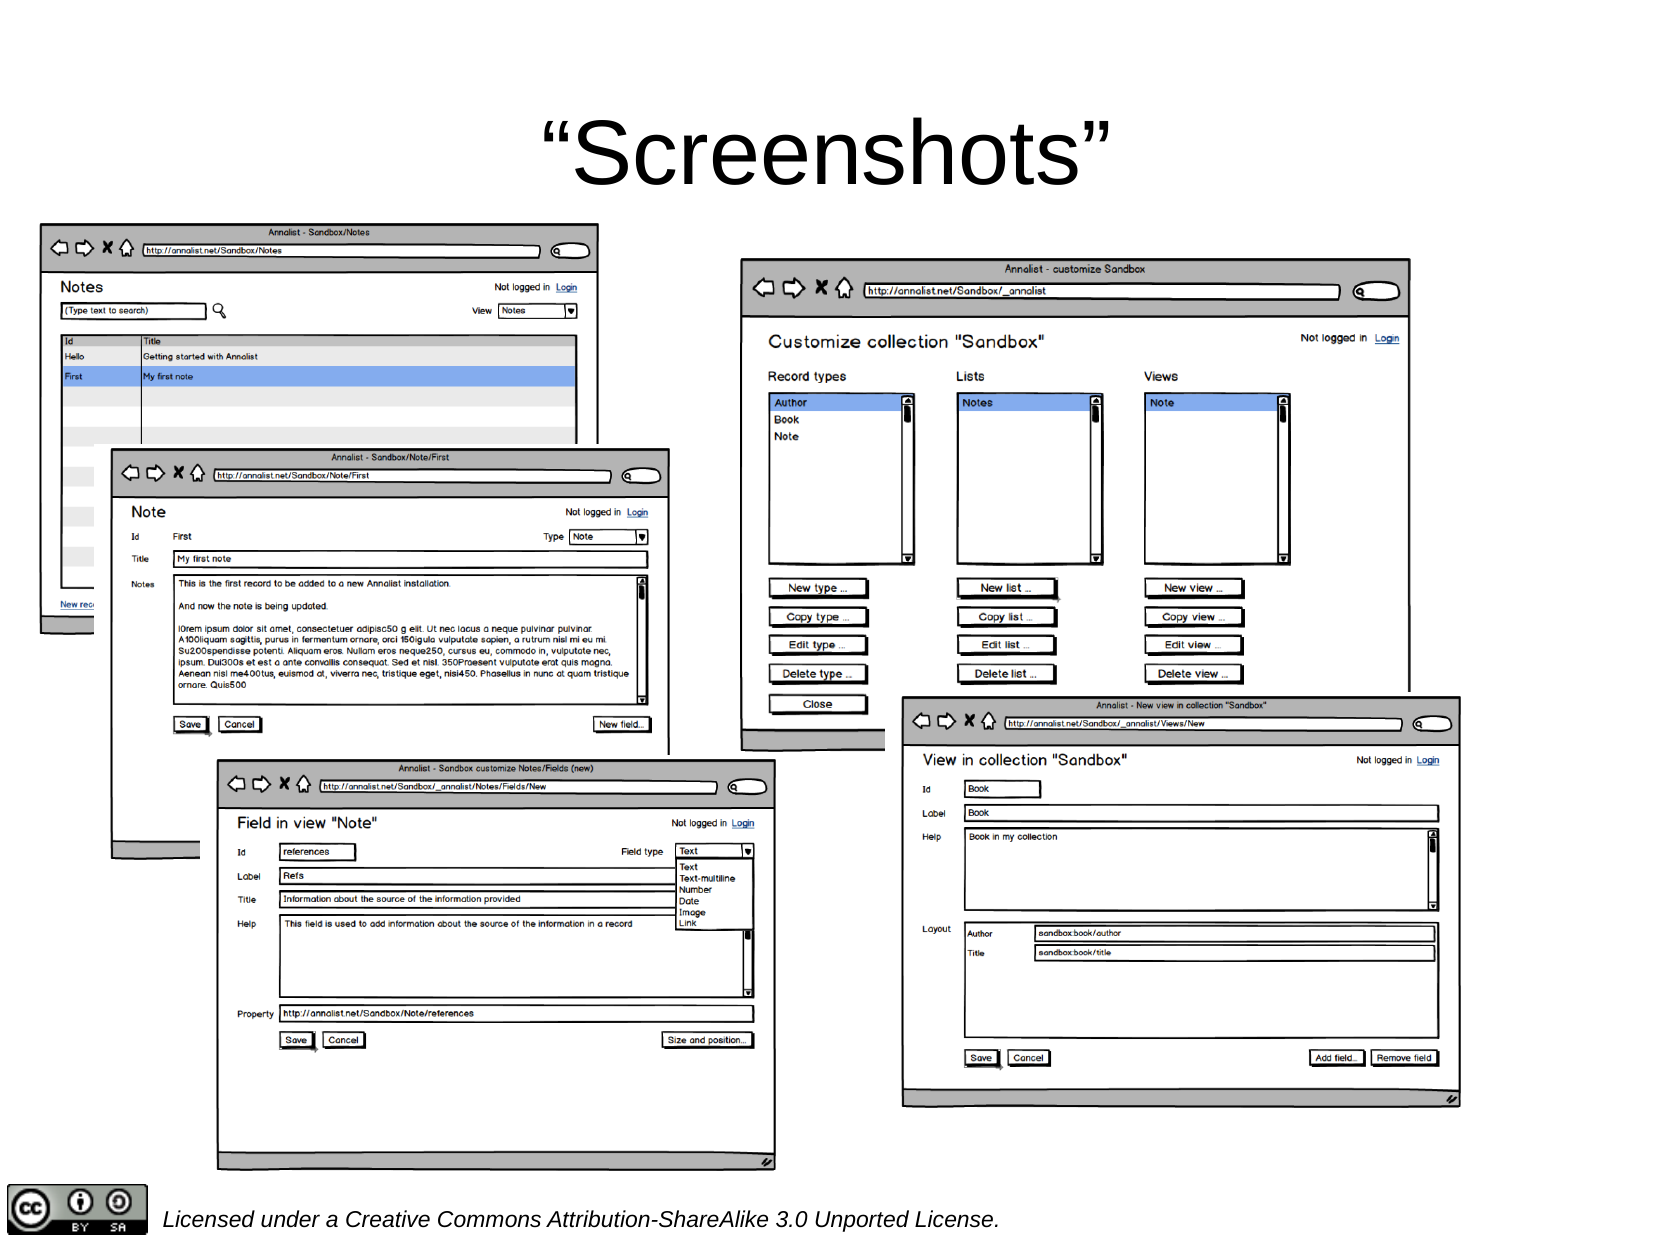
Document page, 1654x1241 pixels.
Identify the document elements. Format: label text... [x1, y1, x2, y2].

title “Screenshots” [82, 49, 1571, 257]
picture [7, 1184, 148, 1235]
picture [23, 219, 1477, 1175]
